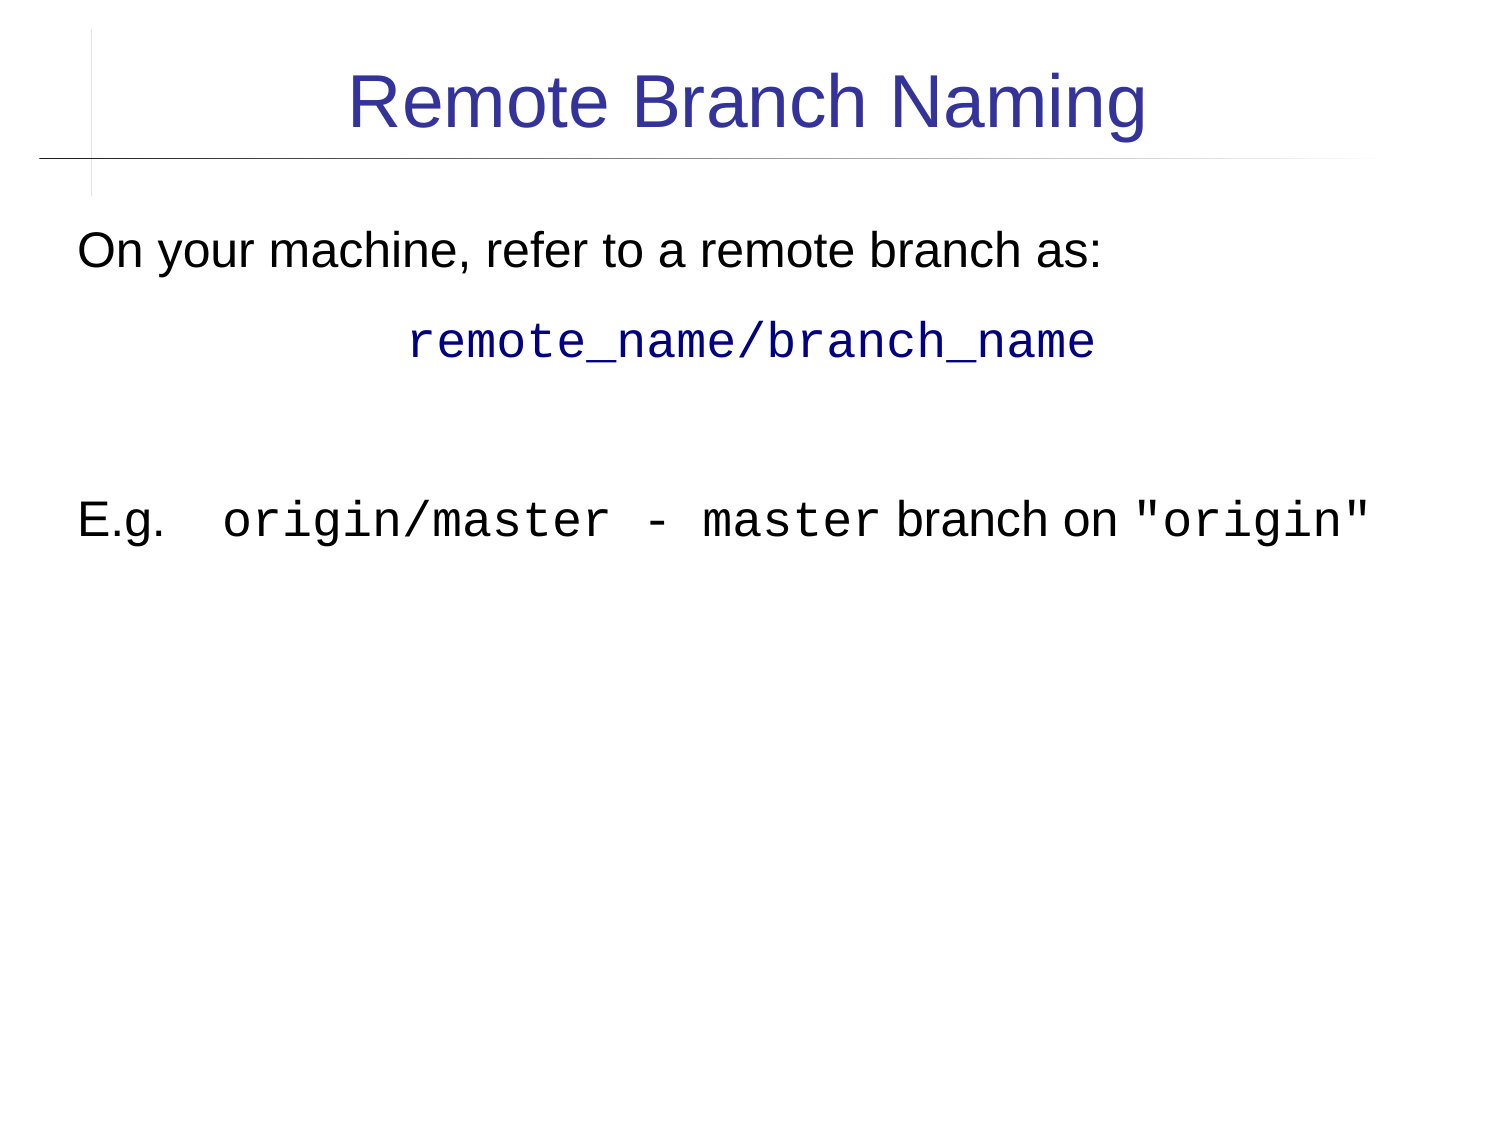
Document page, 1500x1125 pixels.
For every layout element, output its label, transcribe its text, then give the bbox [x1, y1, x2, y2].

title Remote Branch Naming [100, 42, 1397, 150]
list On your machine, refer to a remote branch as: remote_name/branch_name E.g. origin/master - master branch on "origin" [60, 209, 1441, 1066]
